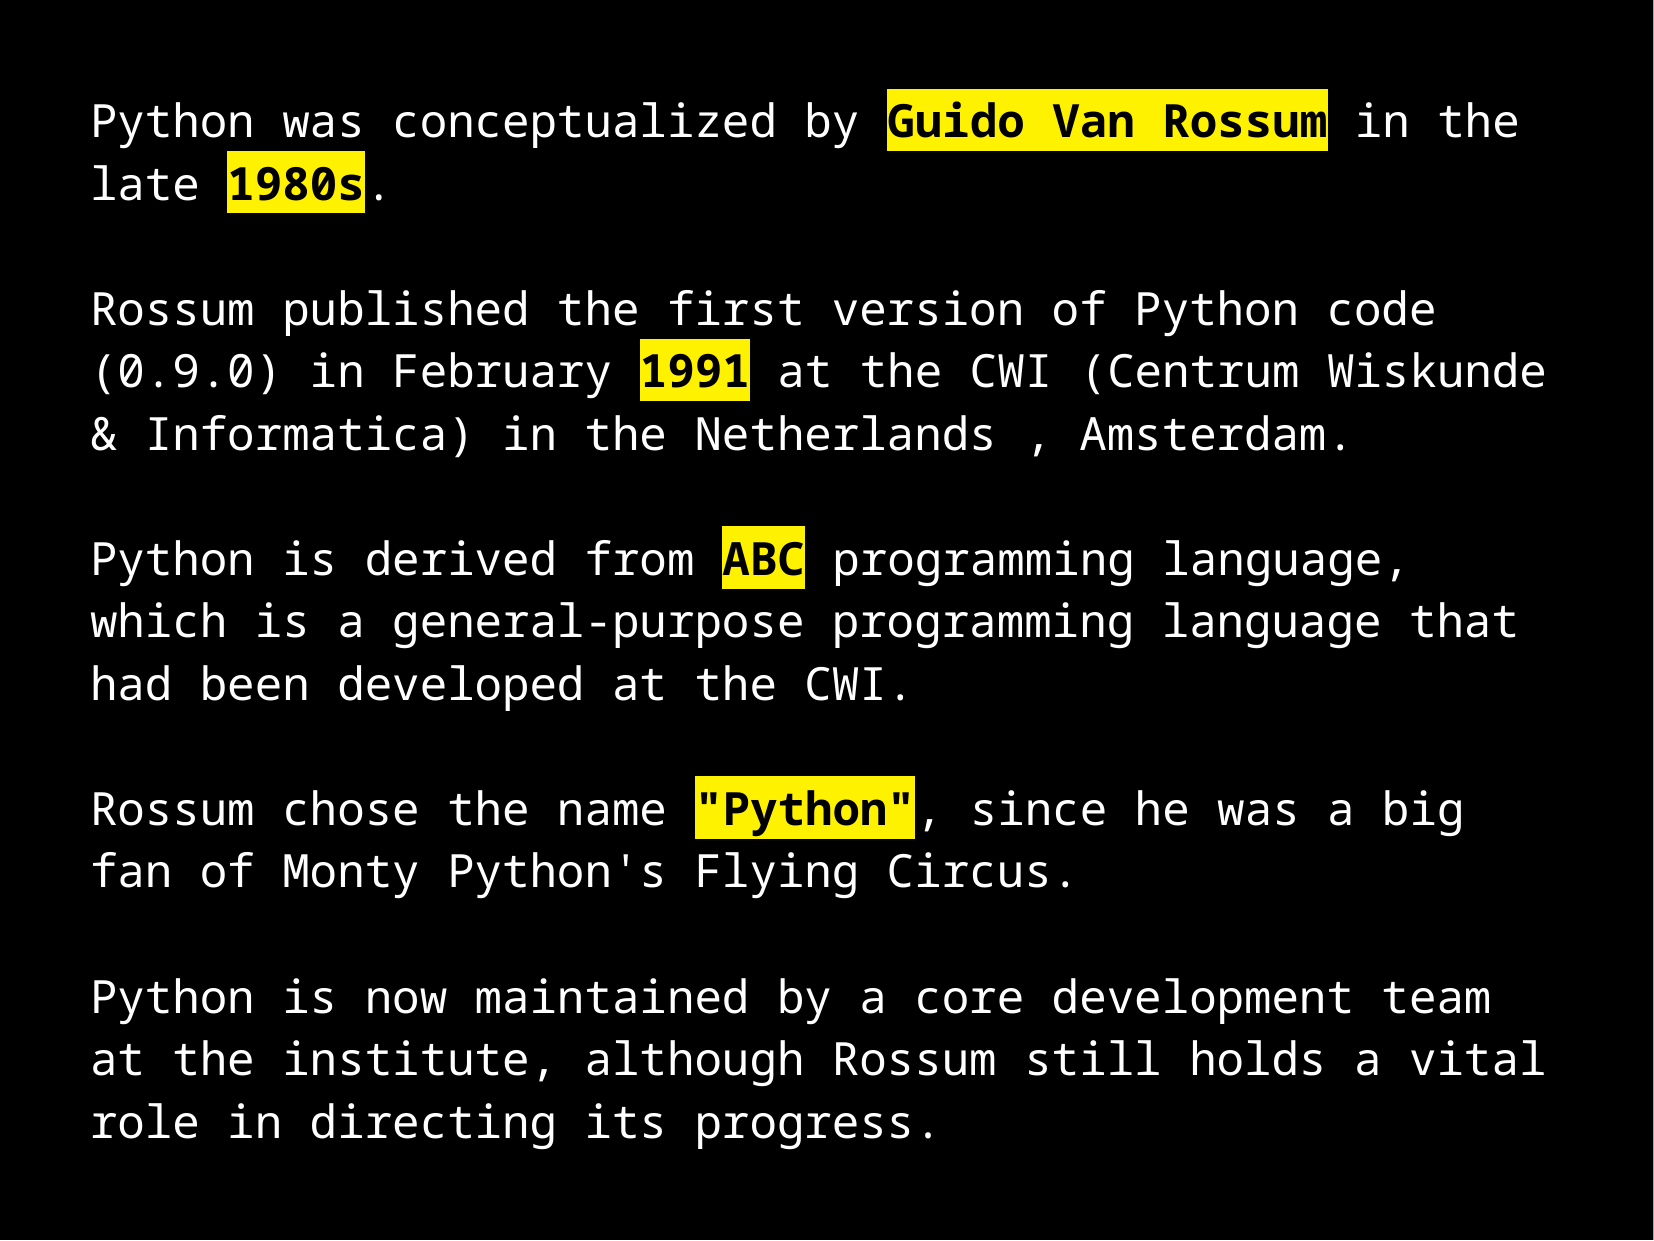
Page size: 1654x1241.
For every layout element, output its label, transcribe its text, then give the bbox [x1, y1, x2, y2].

text_box Python was conceptualized by Guido Van Rossum in the late 1980s. Rossum published the first version of Python code (0.9.0) in February 1991 at the CWI (Centrum Wiskunde & Informatica) in the Netherlands , Amsterdam. Python is derived from ABC programming language, which is a general-purpose programming language that had been developed at the CWI. Rossum chose the name "Python", since he was a big fan of Monty Python's Flying Circus. Python is now maintained by a core development team at the institute, although Rossum still holds a vital role in directing its progress. [75, 246, 1579, 994]
